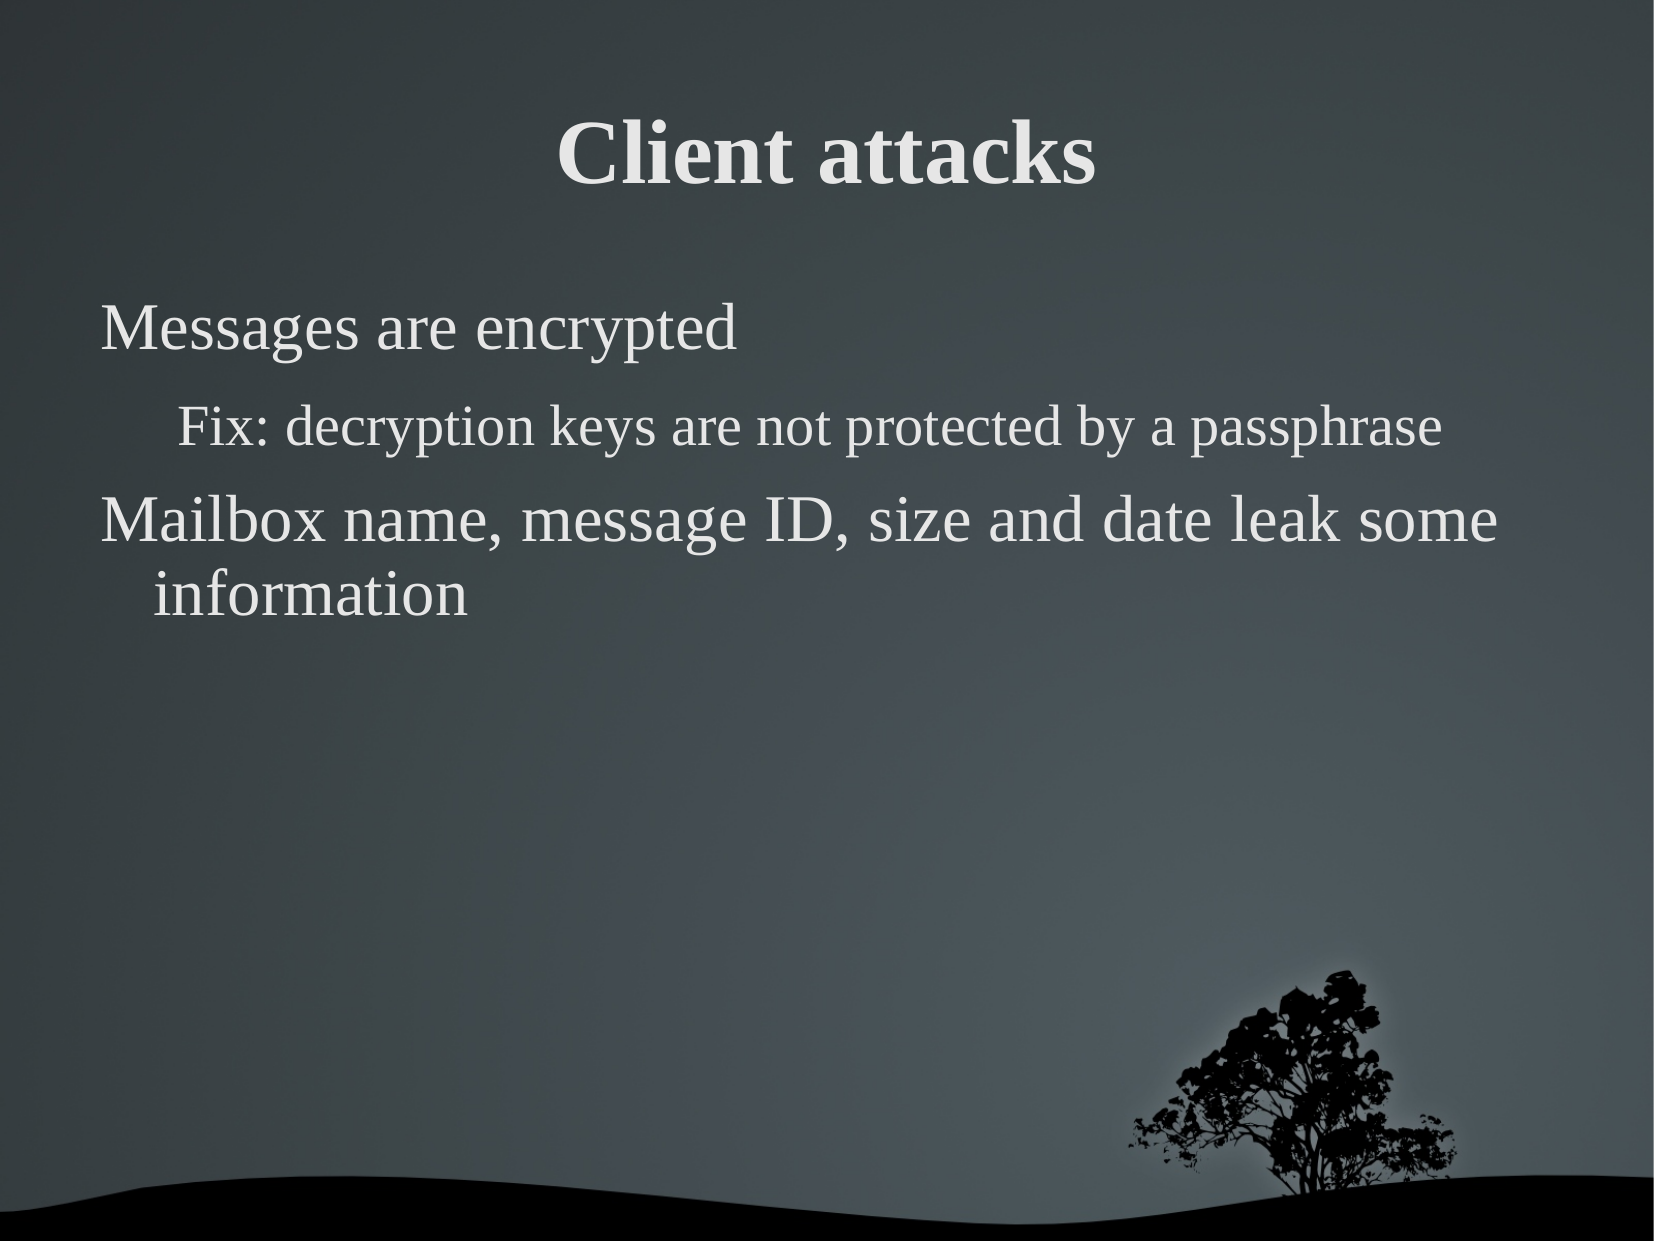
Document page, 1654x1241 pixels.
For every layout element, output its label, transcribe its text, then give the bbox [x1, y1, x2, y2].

list Messages are encrypted Fix: decryption keys are not protected by a passphrase Mailbox name, message ID, size and date leak some information [82, 290, 1571, 1094]
picture [0, 0, 1654, 1241]
title Client attacks [82, 56, 1571, 250]
